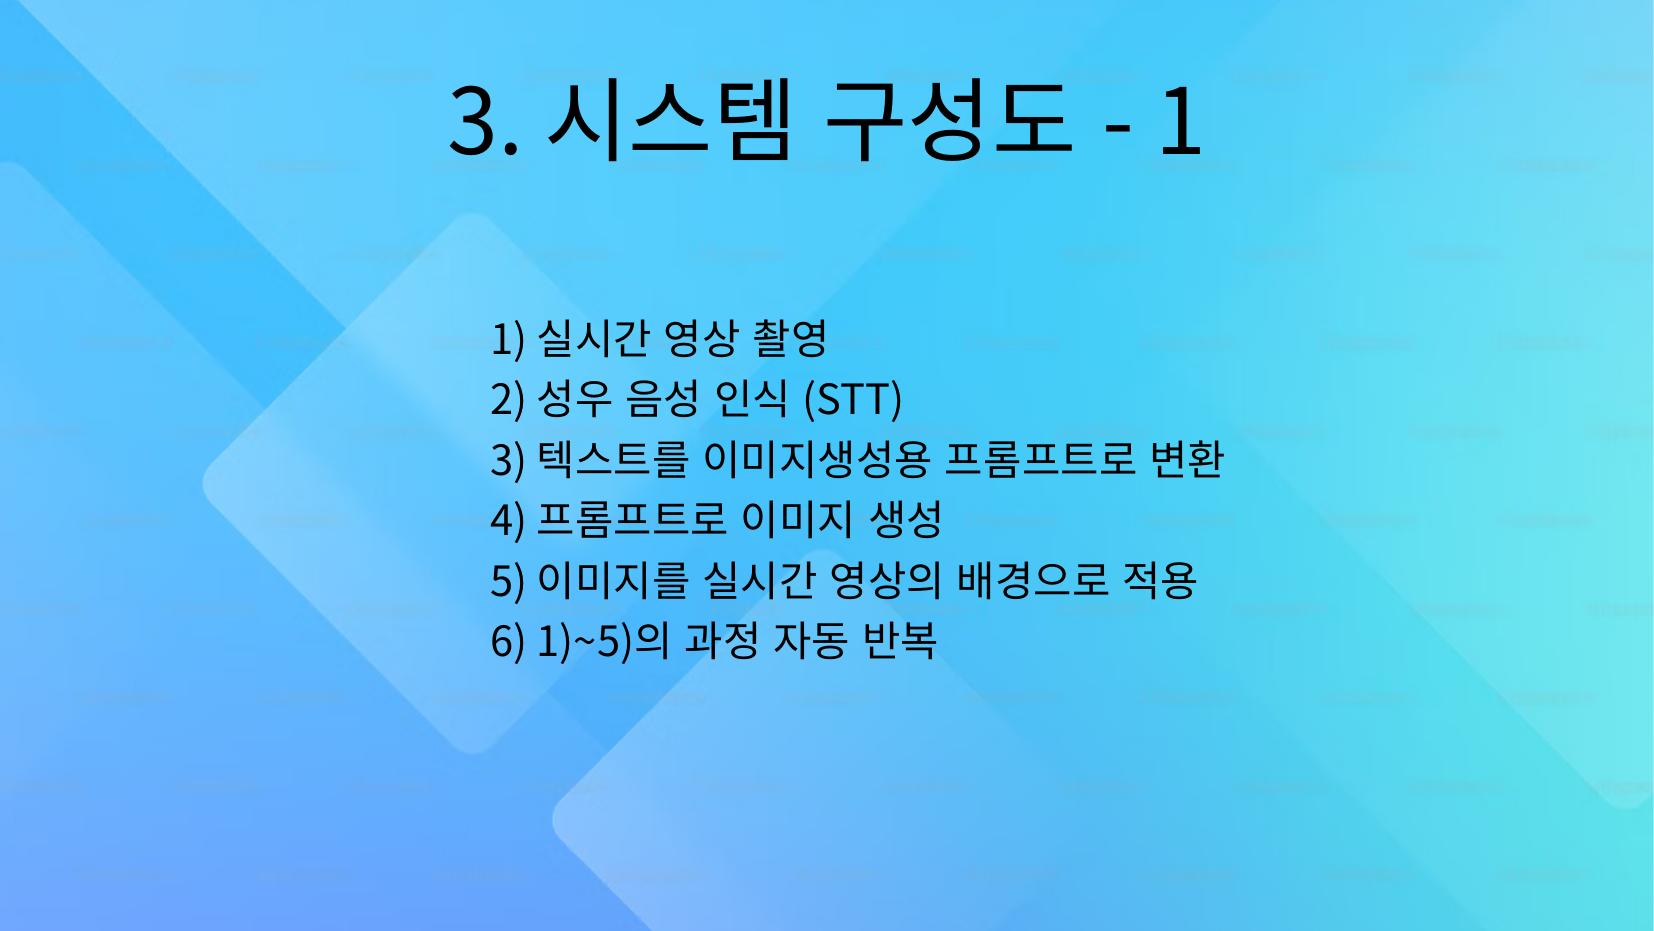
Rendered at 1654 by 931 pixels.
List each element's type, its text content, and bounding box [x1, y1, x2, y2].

picture [0, 0, 1654, 931]
title 3. 시스템 구성도 - 1 [82, 37, 1571, 193]
subtitle 1) 실시간 영상 촬영 2) 성우 음성 인식 (STT) 3) 텍스트를 이미지생성용 프롬프트로 변환 4) 프롬프트로 이미지 생성 5) 이미지를 실시간 영상의 배경으로 적용 6) 1)~5)의 과정 자동 반복 [82, 217, 1571, 758]
